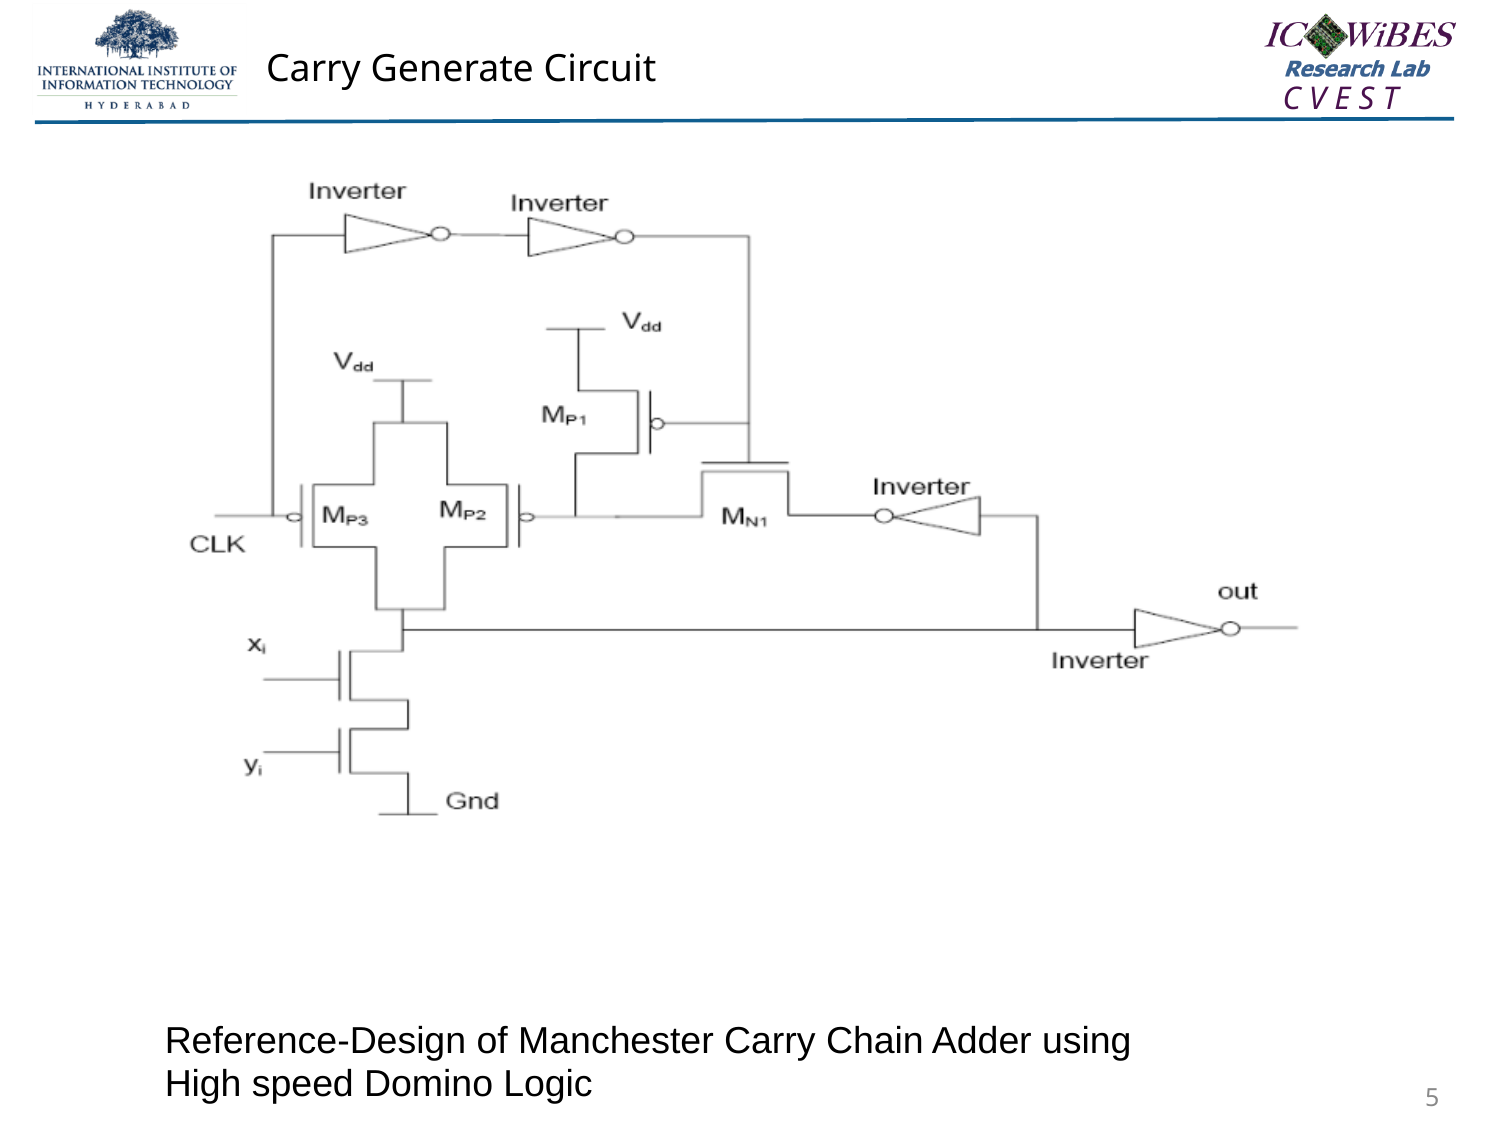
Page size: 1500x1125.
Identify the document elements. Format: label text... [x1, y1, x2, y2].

text_box Reference-Design of Manchester Carry Chain Adder using High speed Domino Logic [150, 1012, 1147, 1112]
picture [187, 149, 1319, 826]
picture [31, 2, 247, 115]
picture [1261, 12, 1458, 82]
slide_number <number> [1329, 1074, 1455, 1123]
title Carry Generate Circuit [251, 23, 1195, 110]
